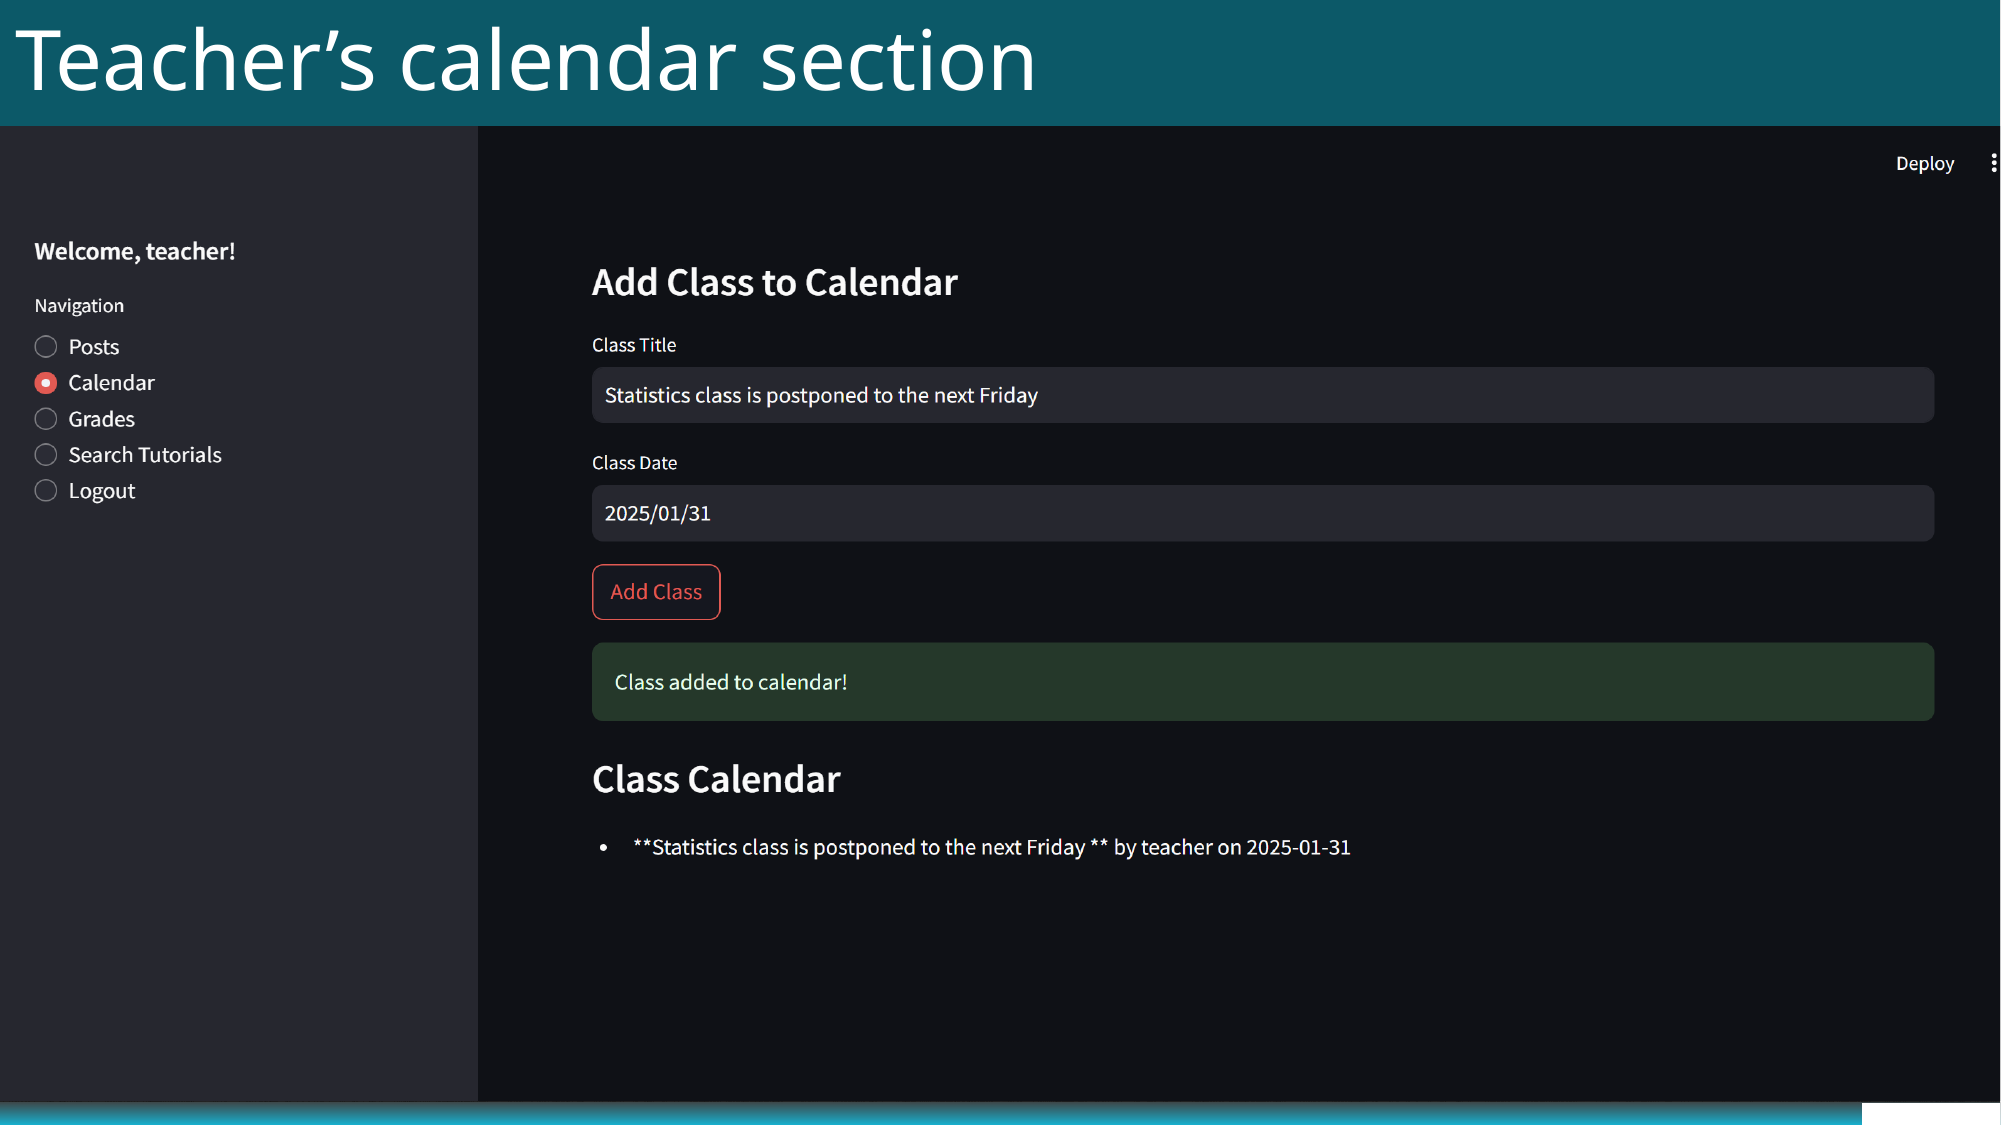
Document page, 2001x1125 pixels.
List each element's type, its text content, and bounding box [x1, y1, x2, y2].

title Teacher’s calendar section [0, 0, 2000, 126]
picture [0, 126, 2000, 1101]
